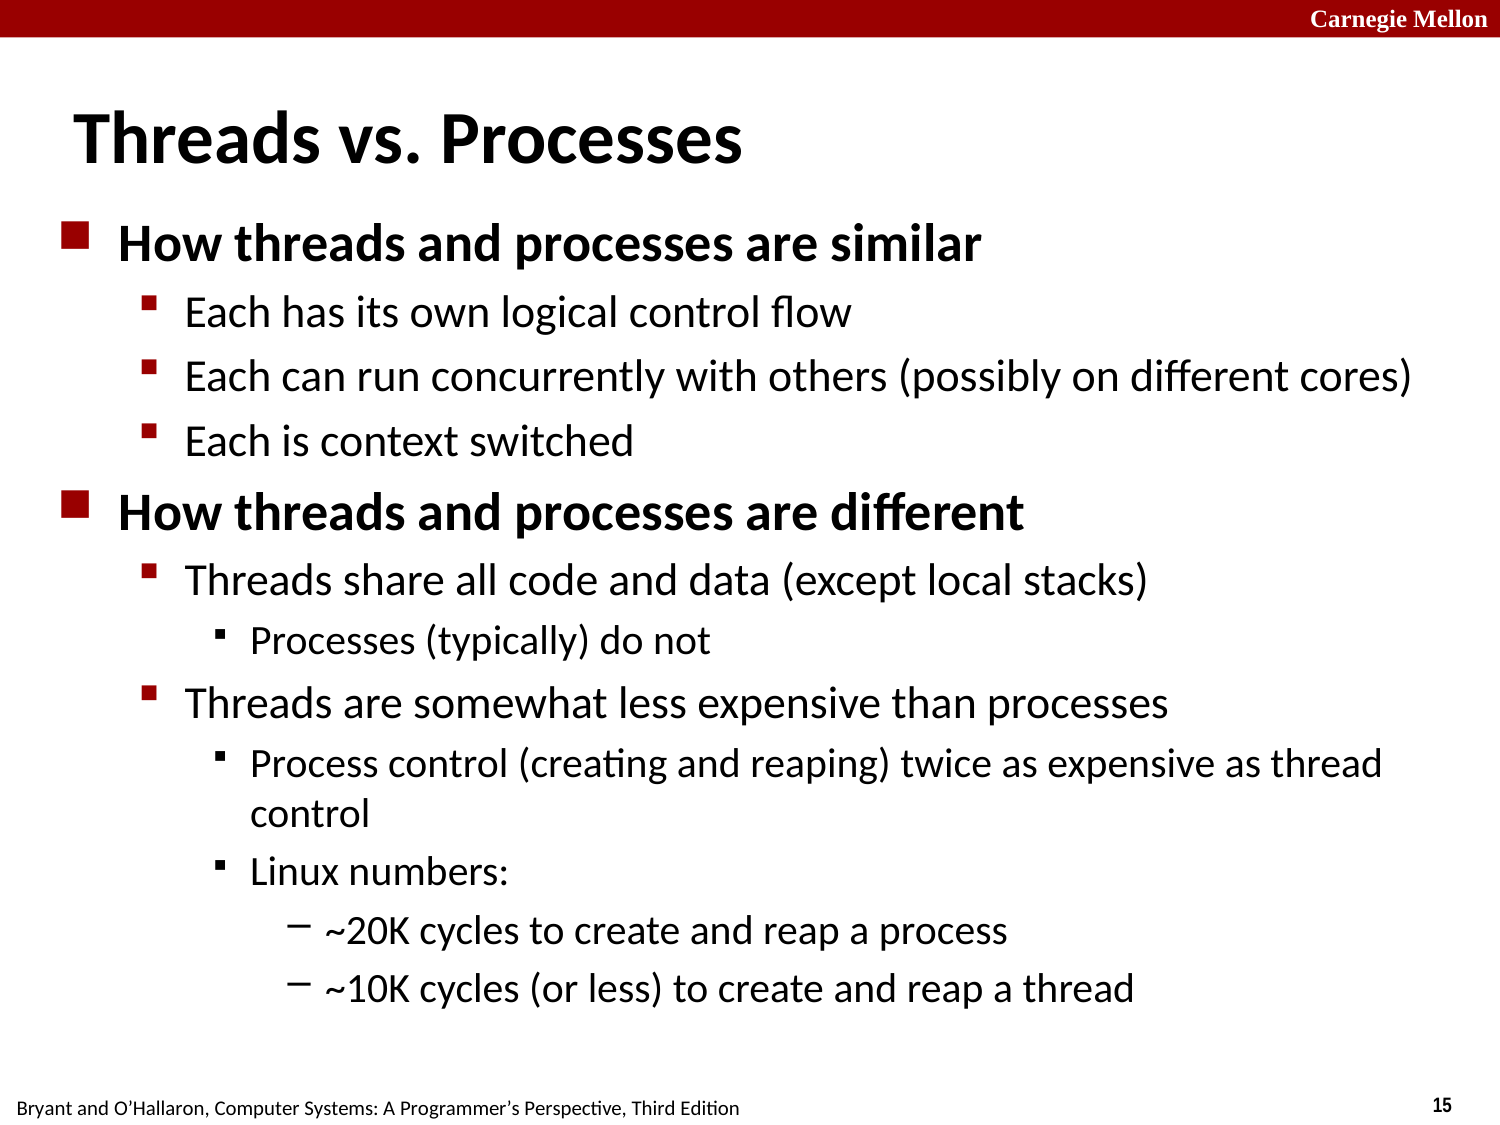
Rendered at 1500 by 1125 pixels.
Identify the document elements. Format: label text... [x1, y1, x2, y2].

list How threads and processes are similar Each has its own logical control flow Each can run concurrently with others (possibly on different cores) Each is context switched How threads and processes are different Threads share all code and data (except local stacks) Processes (typically) do not Threads are somewhat less expensive than processes Process control (creating and reaping) twice as expensive as thread control Linux numbers: ~20K cycles to create and reap a process ~10K cycles (or less) to create and reap a thread [47, 200, 1463, 1079]
title Threads vs. Processes [58, 71, 1304, 197]
